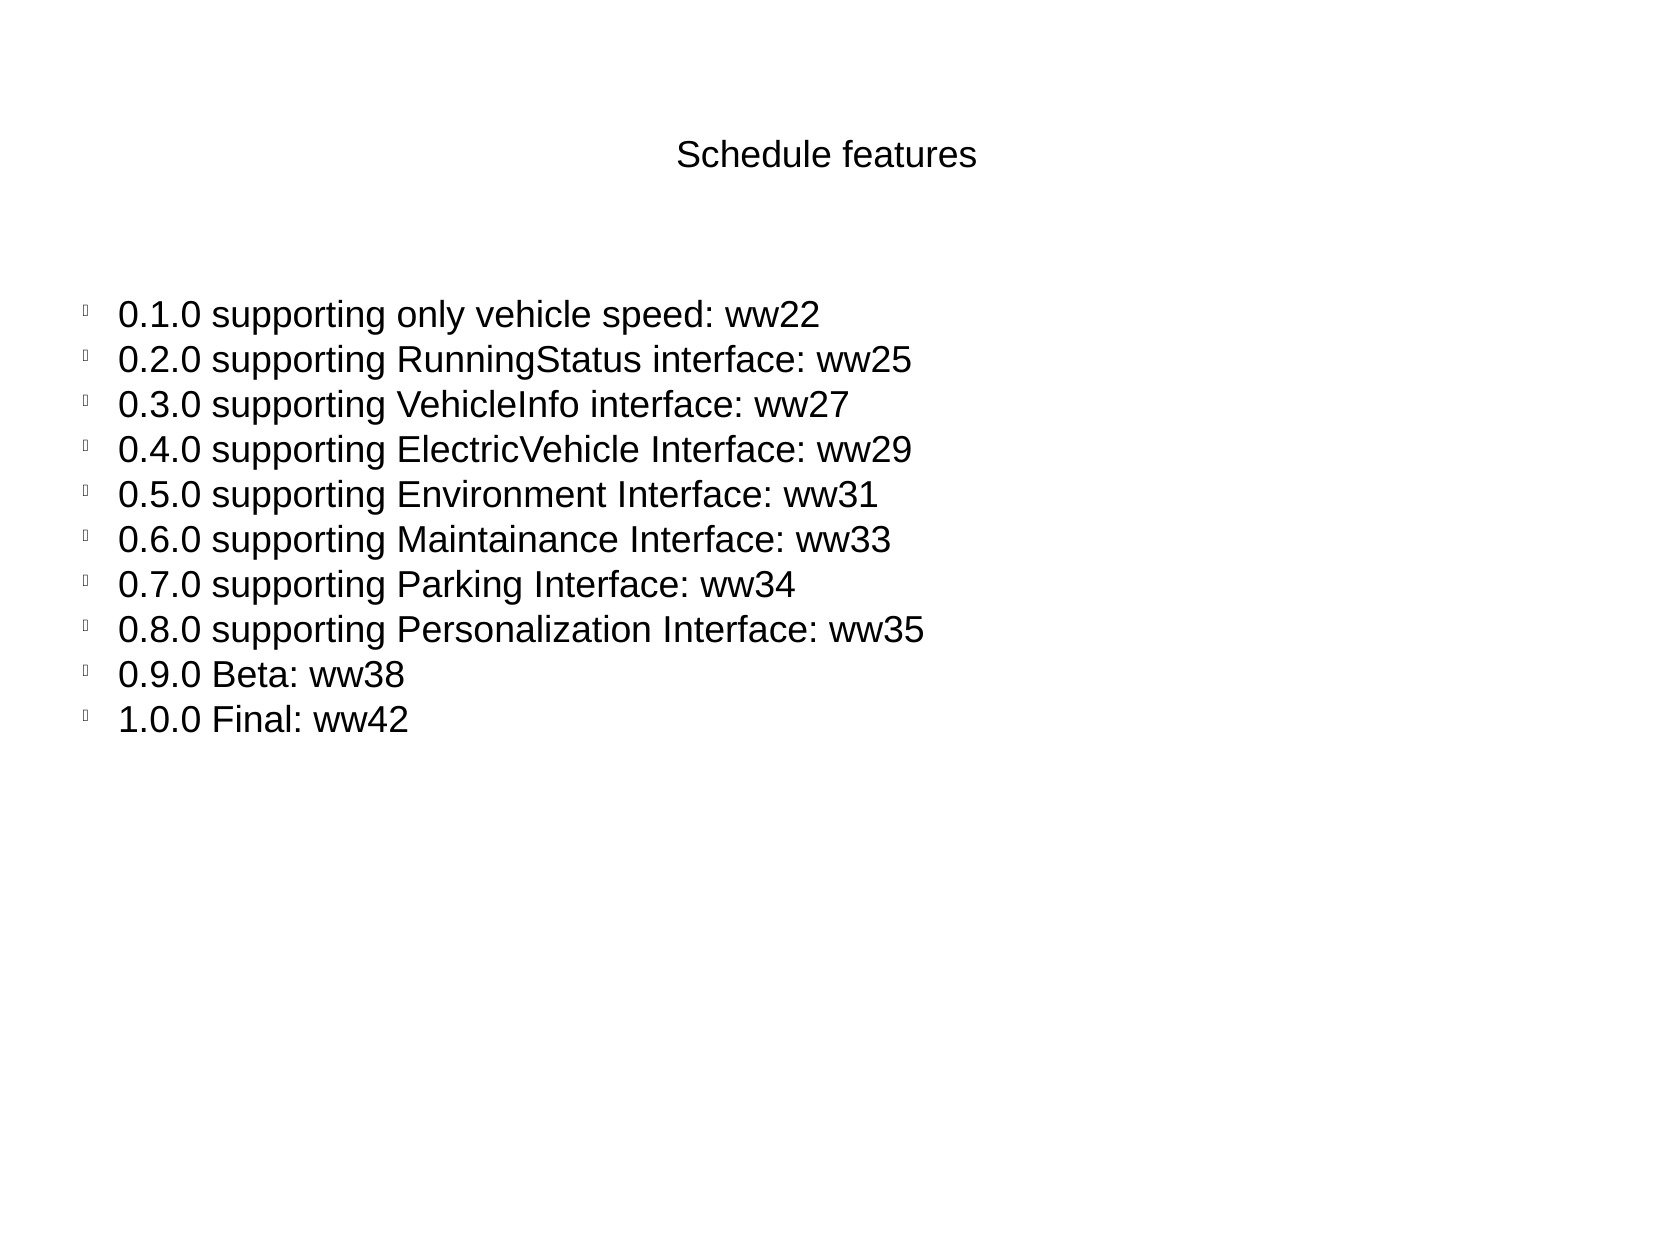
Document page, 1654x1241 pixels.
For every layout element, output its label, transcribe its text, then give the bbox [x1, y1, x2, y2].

text_box 0.1.0 supporting only vehicle speed: ww22 0.2.0 supporting RunningStatus interface: ww25 0.3.0 supporting VehicleInfo interface: ww27 0.4.0 supporting ElectricVehicle Interface: ww29 0.5.0 supporting Environment Interface: ww31 0.6.0 supporting Maintainance Interface: ww33 0.7.0 supporting Parking Interface: ww34 0.8.0 supporting Personalization Interface: ww35 0.9.0 Beta: ww38 1.0.0 Final: ww42 [82, 290, 1538, 1010]
text_box Schedule features [82, 49, 1571, 257]
